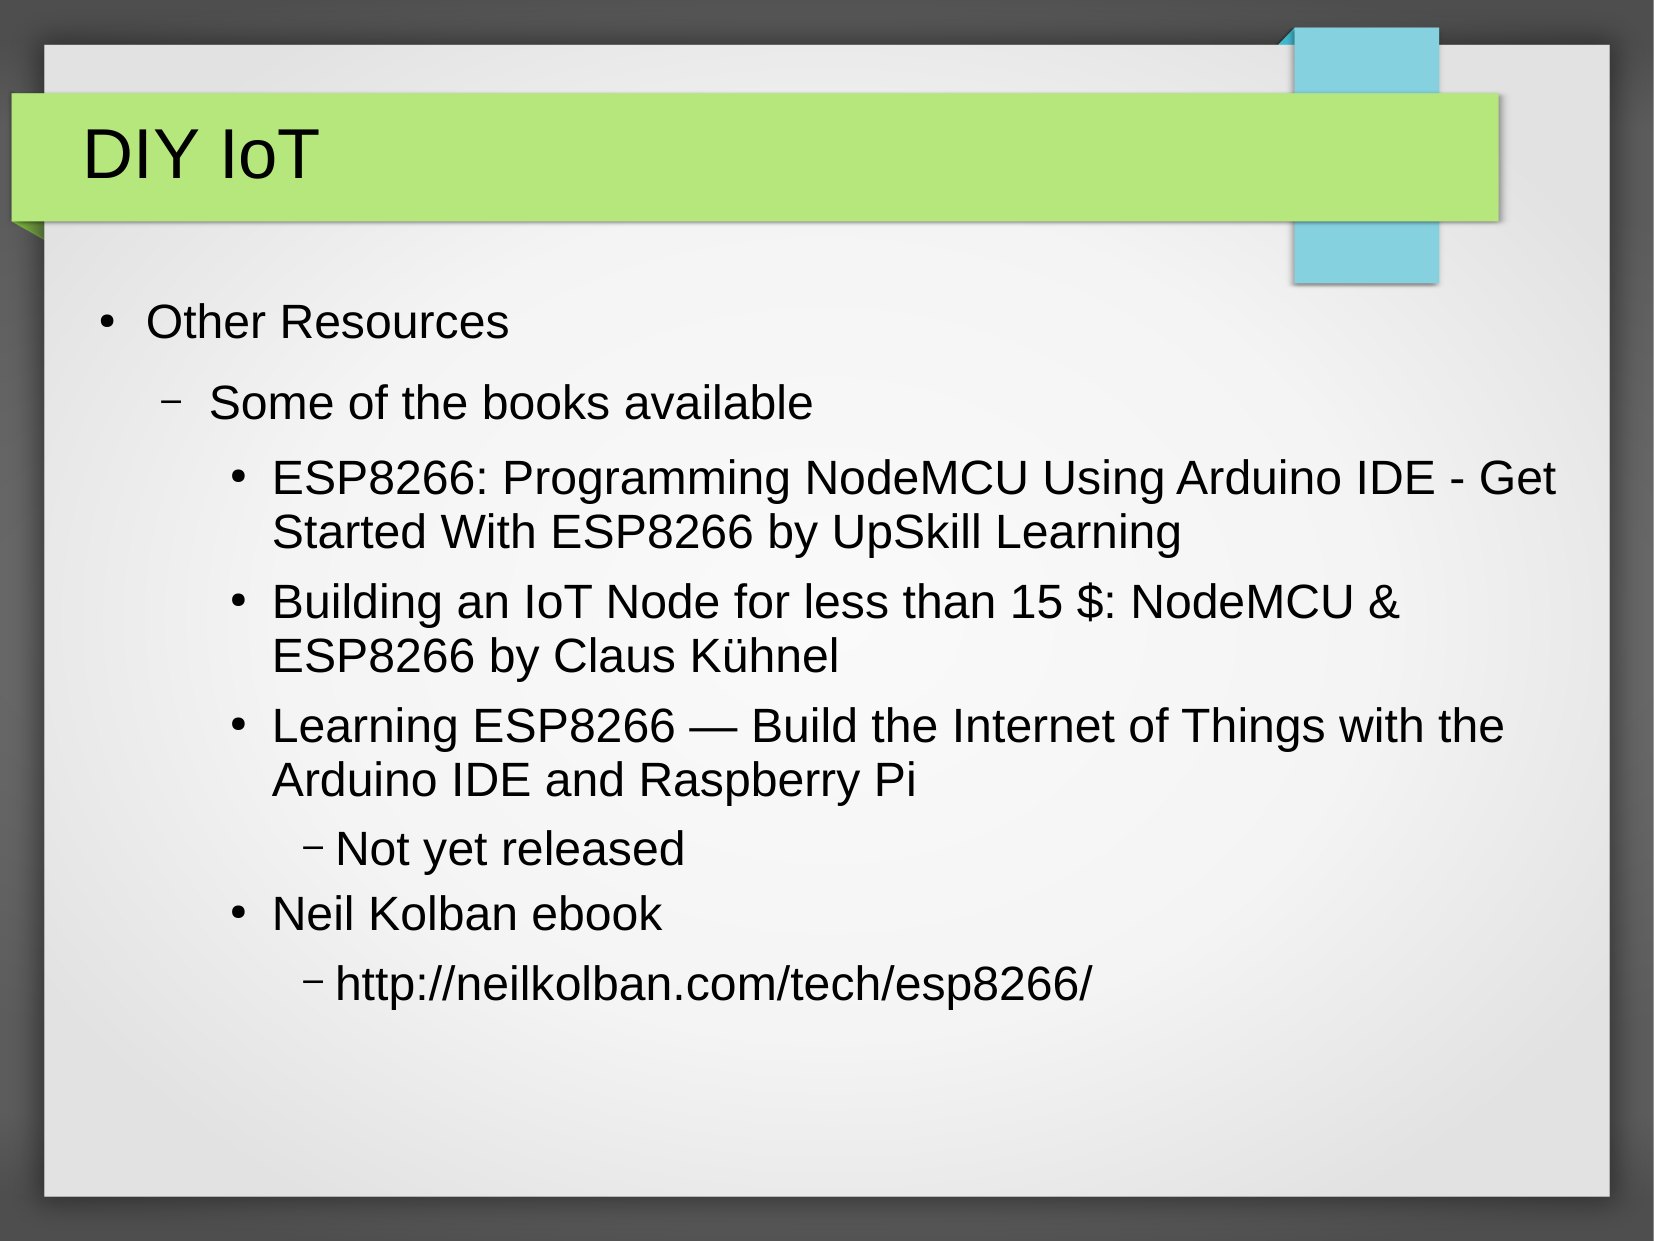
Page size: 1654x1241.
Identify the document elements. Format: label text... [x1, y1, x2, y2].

title DIY IoT [82, 94, 1264, 213]
list Other Resources Some of the books available ESP8266: Programming NodeMCU Using Arduino IDE - Get Started With ESP8266 by UpSkill Learning Building an IoT Node for less than 15 $: NodeMCU & ESP8266 by Claus Kühnel Learning ESP8266 — Build the Internet of Things with the Arduino IDE and Raspberry Pi Not yet released Neil Kolban ebook http://neilkolban.com/tech/esp8266/ [82, 295, 1571, 1015]
picture [0, 0, 1654, 1241]
